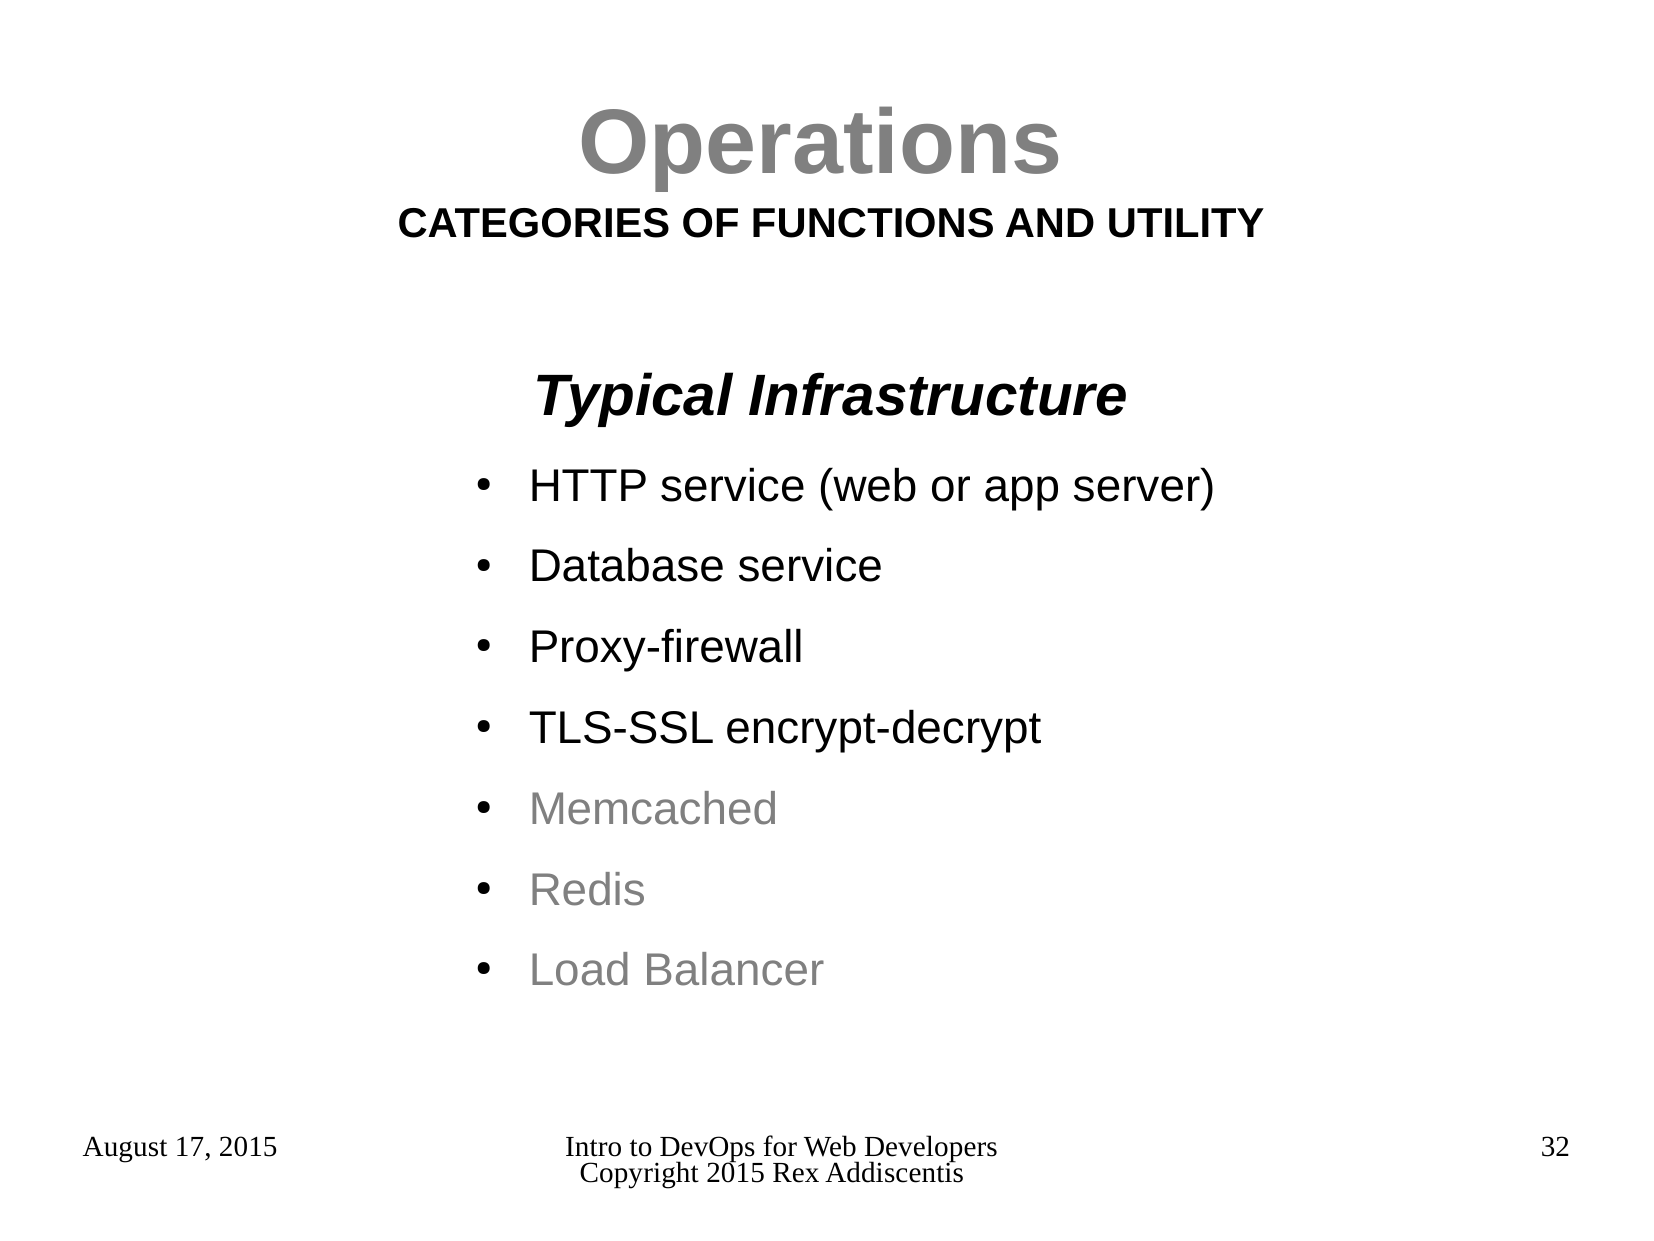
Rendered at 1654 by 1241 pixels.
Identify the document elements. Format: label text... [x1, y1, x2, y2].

list Operations CATEGORIES OF FUNCTIONS AND UTILITY Typical Infrastructure [87, 75, 1576, 520]
list HTTP service (web or app server) Database service Proxy-firewall TLS-SSL encrypt-decrypt Memcached Redis Load Balancer [457, 459, 1261, 1036]
